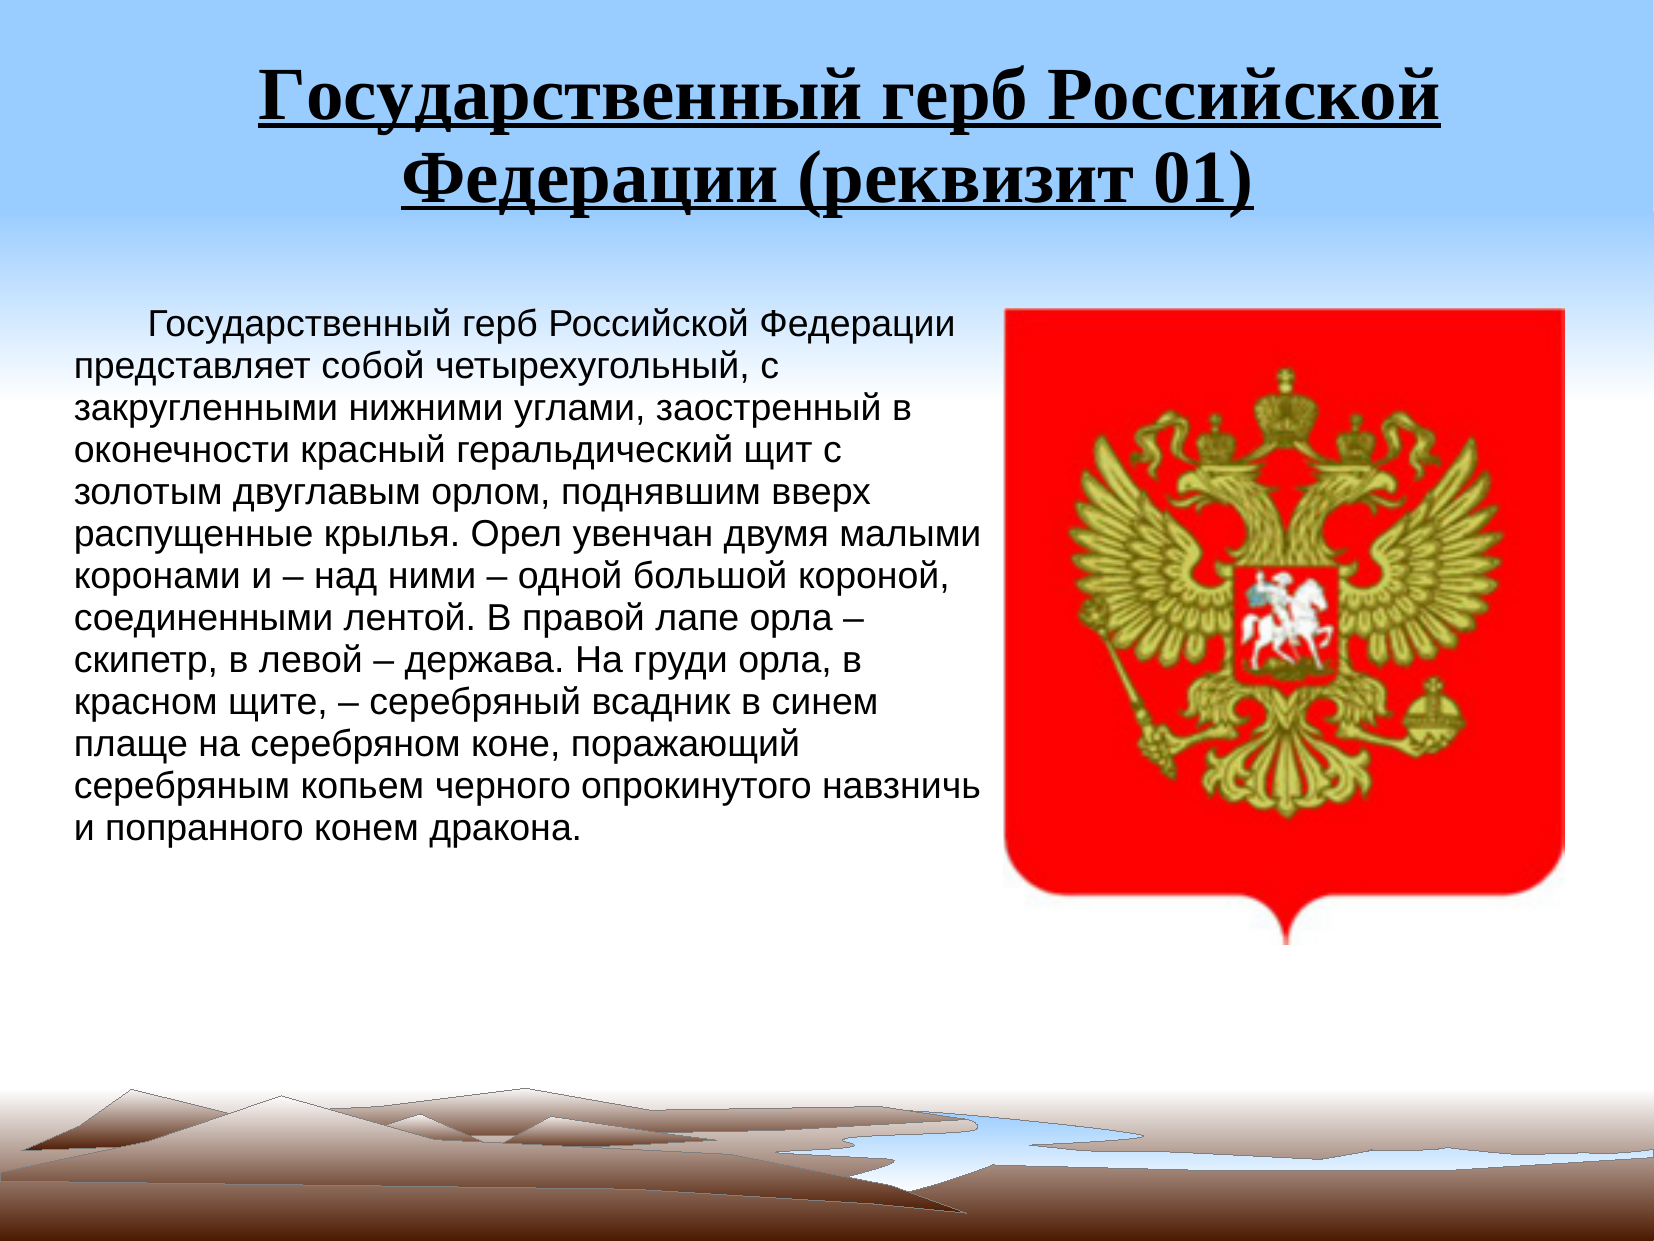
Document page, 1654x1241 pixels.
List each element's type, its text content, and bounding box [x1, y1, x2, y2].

picture [1004, 308, 1565, 945]
text_box Государственный герб Российской Федерации представляет собой четырехугольный, с закругленными нижними углами, заостренный в оконечности красный геральдический щит с золотым двуглавым орлом, поднявшим вверх распущенные крылья. Орел увенчан двумя малыми коронами и – над ними – одной большой короной, соединенными лентой. В правой лапе орла – скипетр, в левой – держава. На груди орла, в красном щите, – серебряный всадник в синем плаще на серебряном коне, поражающий серебряным копьем черного опрокинутого навзничь и попранного конем дракона. [59, 295, 1004, 1004]
title Государственный герб Российской Федерации (реквизит 01) [121, 41, 1534, 229]
